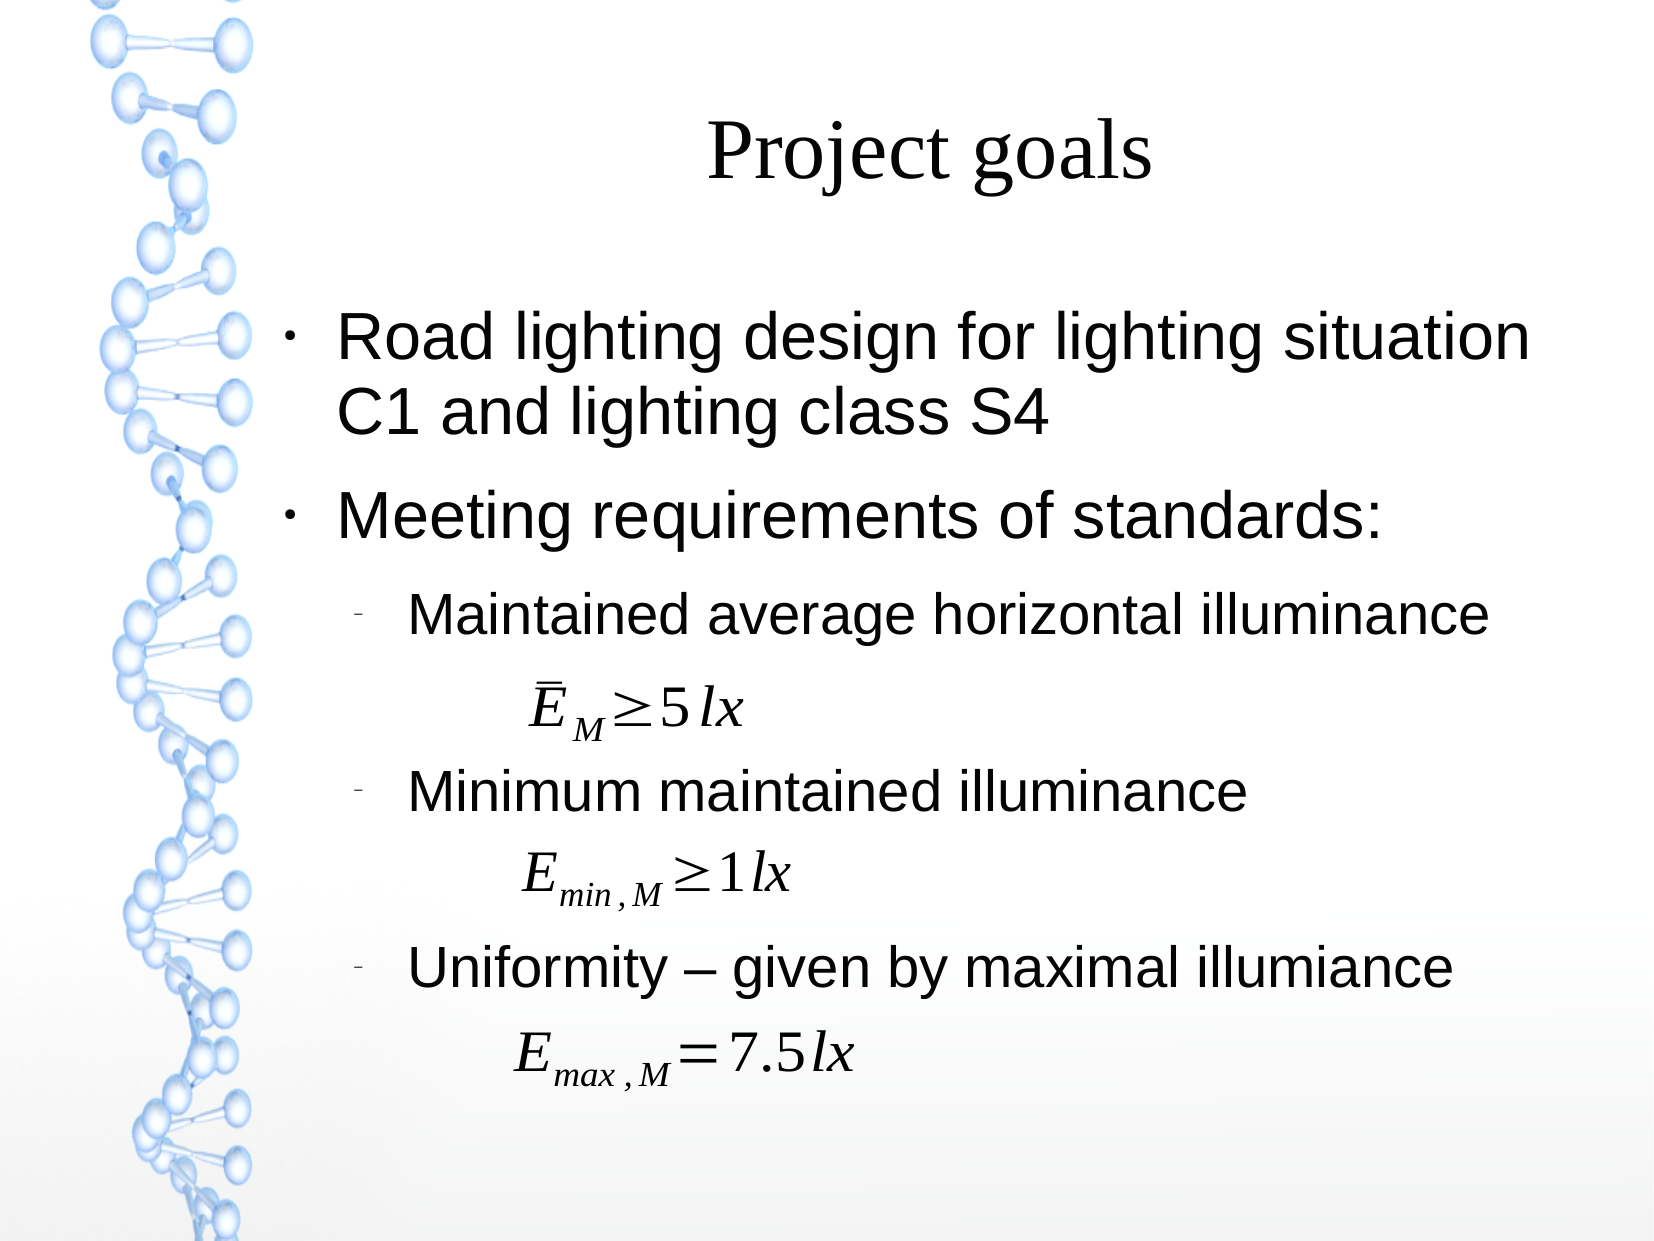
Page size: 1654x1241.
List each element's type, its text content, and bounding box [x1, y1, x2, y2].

list Road lighting design for lighting situation C1 and lighting class S4 Meeting requirements of standards: Maintained average horizontal illuminance Minimum maintained illuminance Uniformity – given by maximal illumiance [265, 299, 1595, 1019]
title Project goals [265, 47, 1595, 252]
chart [510, 675, 764, 751]
picture [0, 0, 1654, 1241]
chart [503, 840, 811, 916]
chart [495, 1020, 875, 1096]
